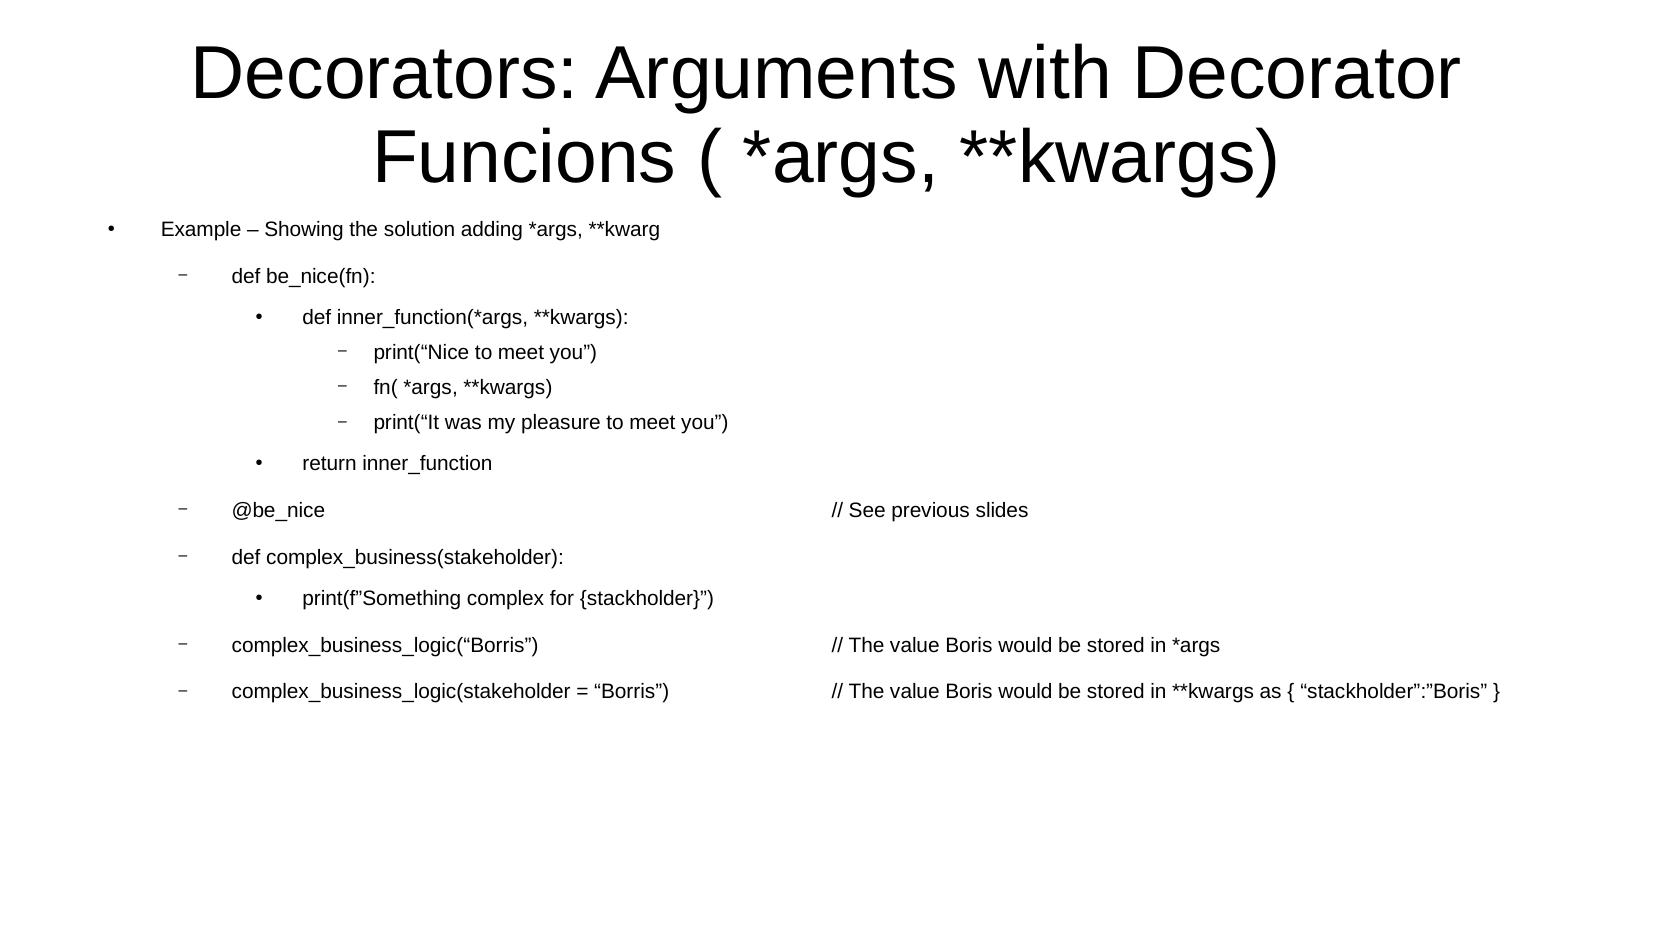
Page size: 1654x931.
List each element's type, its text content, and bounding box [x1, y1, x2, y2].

list Example – Showing the solution adding *args, **kwarg def be_nice(fn): def inner_function(*args, **kwargs): print(“Nice to meet you”) fn( *args, **kwargs) print(“It was my pleasure to meet you”) return inner_function @be_nice // See previous slides def complex_business(stakeholder): print(f”Something complex for {stackholder}”) complex_business_logic(“Borris”) // The value Boris would be stored in *args complex_business_logic(stakeholder = “Borris”) // The value Boris would be stored in **kwargs as { “stackholder”:”Boris” } [90, 217, 1579, 916]
title Decorators: Arguments with Decorator Funcions ( *args, **kwargs) [82, 30, 1571, 199]
